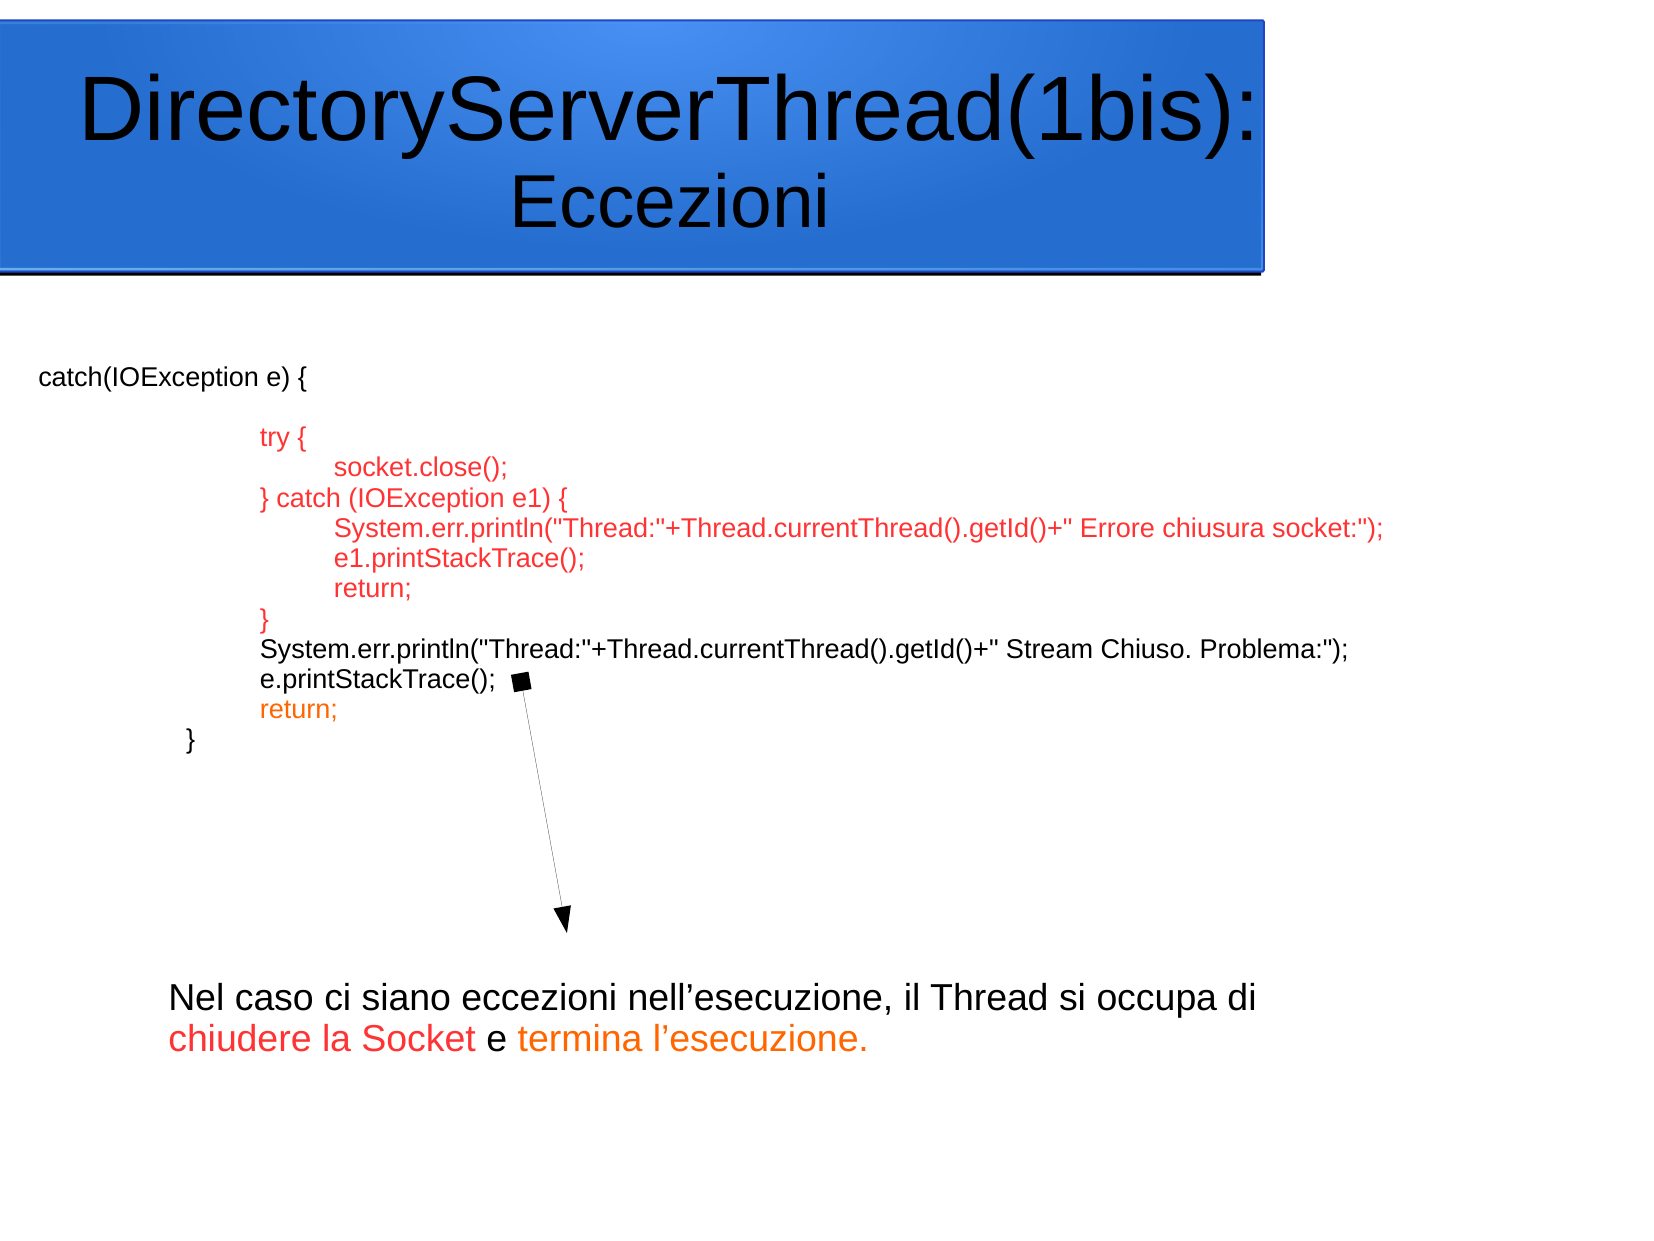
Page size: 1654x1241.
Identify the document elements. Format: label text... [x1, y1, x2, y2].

text_box Nel caso ci siano eccezioni nell’esecuzione, il Thread si occupa di chiudere la Socket e termina l’esecuzione. [153, 968, 1311, 1068]
title DirectoryServerThread(1bis): Eccezioni [47, 6, 1294, 296]
text_box catch(IOException e) { try { socket.close(); } catch (IOException e1) { System.err.println("Thread:"+Thread.currentThread().getId()+" Errore chiusura socket:"); e1.printStackTrace(); return; } System.err.println("Thread:"+Thread.currentThread().getId()+" Stream Chiuso. Problema:"); e.printStackTrace(); return; } [23, 354, 1640, 1000]
